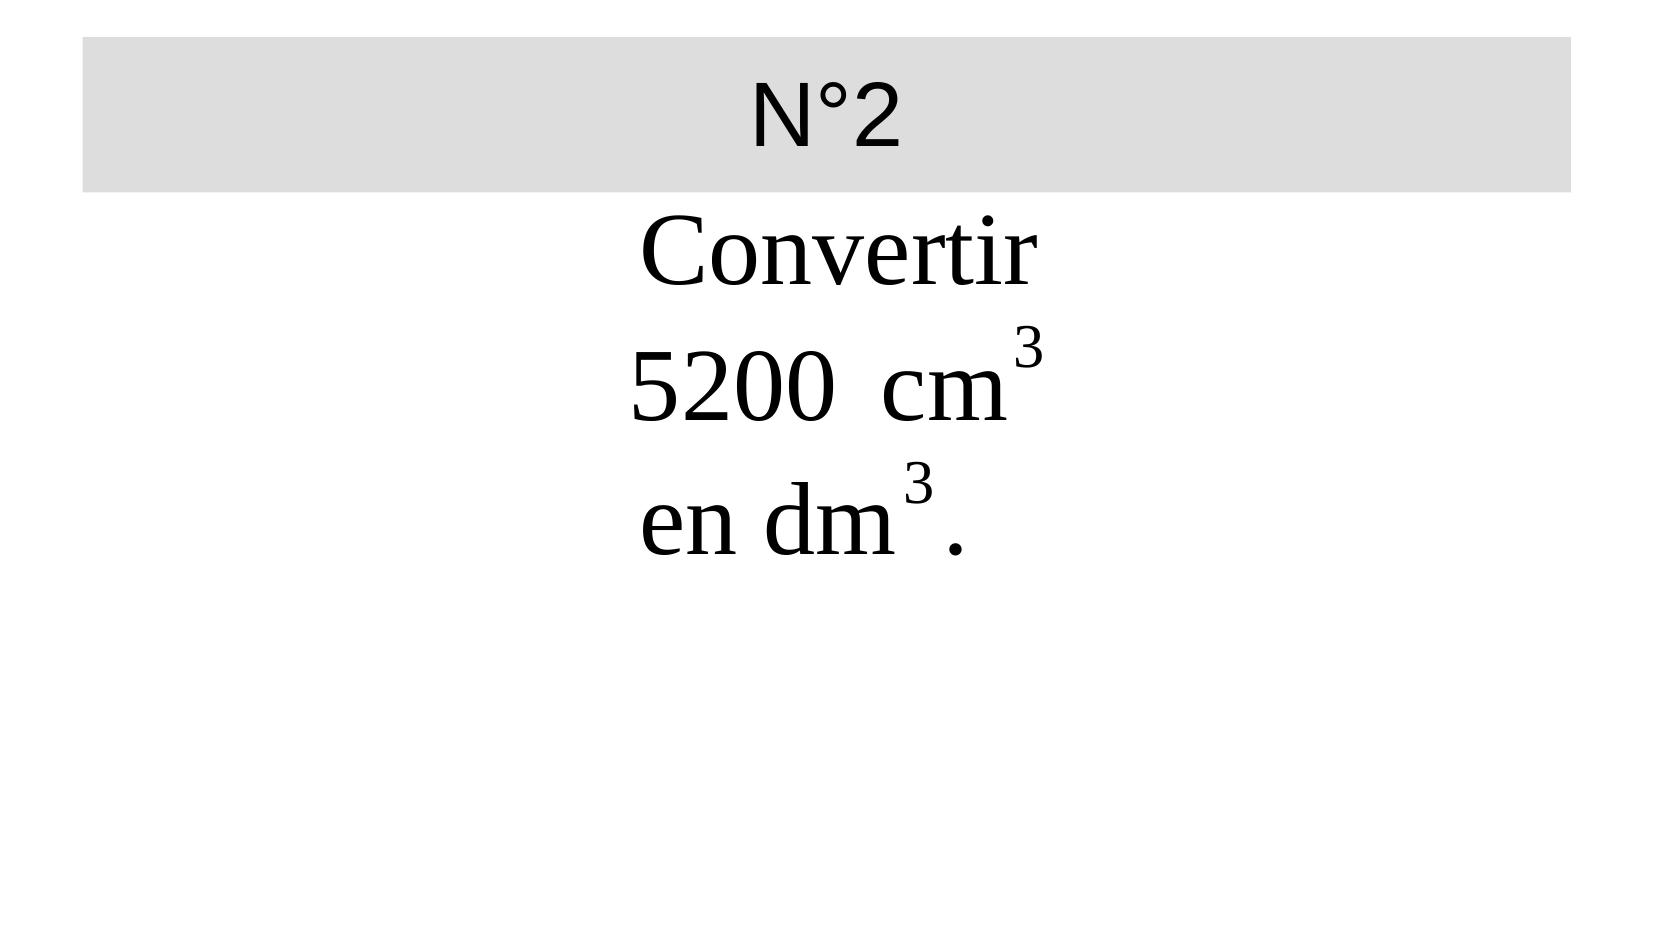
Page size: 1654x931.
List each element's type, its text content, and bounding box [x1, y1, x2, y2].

title N°2 [82, 37, 1571, 193]
chart [602, 192, 1071, 578]
